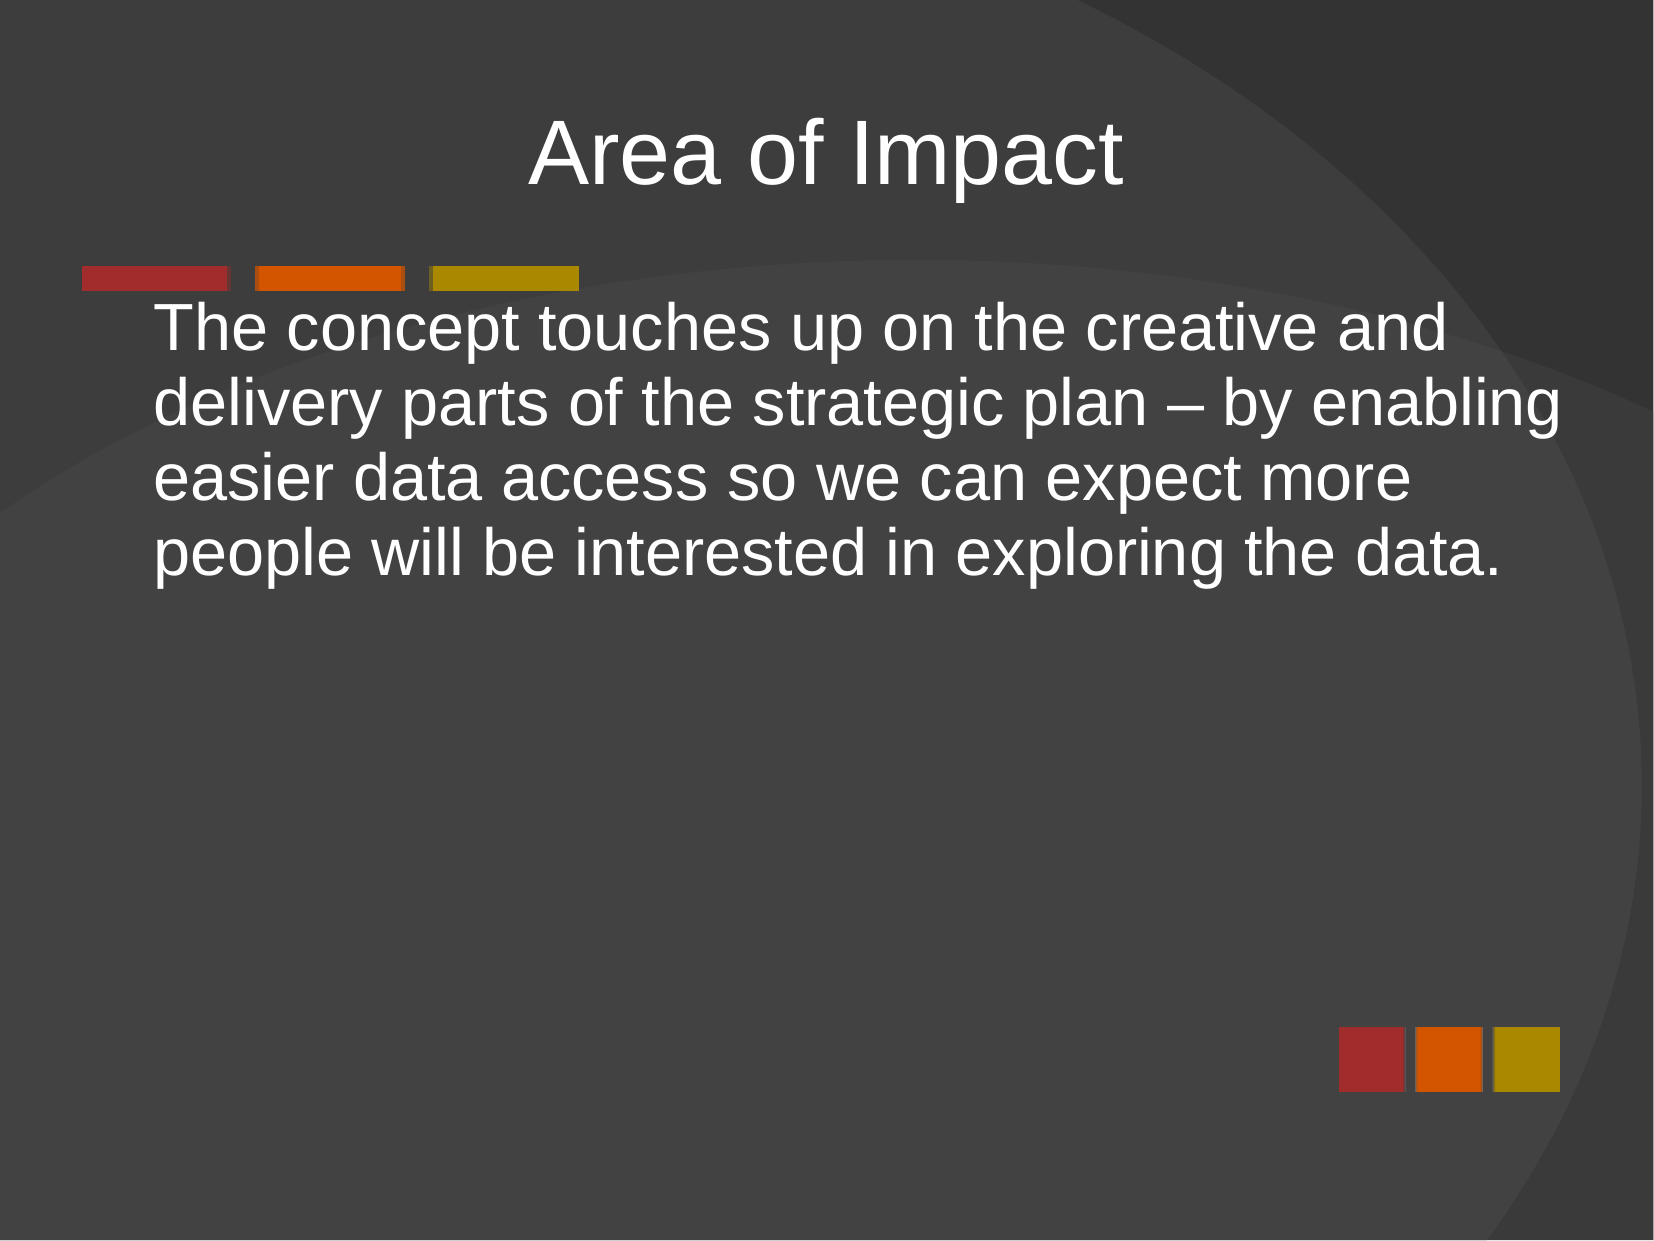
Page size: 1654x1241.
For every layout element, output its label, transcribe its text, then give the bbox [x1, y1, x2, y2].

picture [1339, 1027, 1560, 1092]
title Area of Impact [82, 49, 1571, 257]
list The concept touches up on the creative and delivery parts of the strategic plan – by enabling easier data access so we can expect more people will be interested in exploring the data. [82, 290, 1571, 1010]
picture [82, 266, 579, 290]
